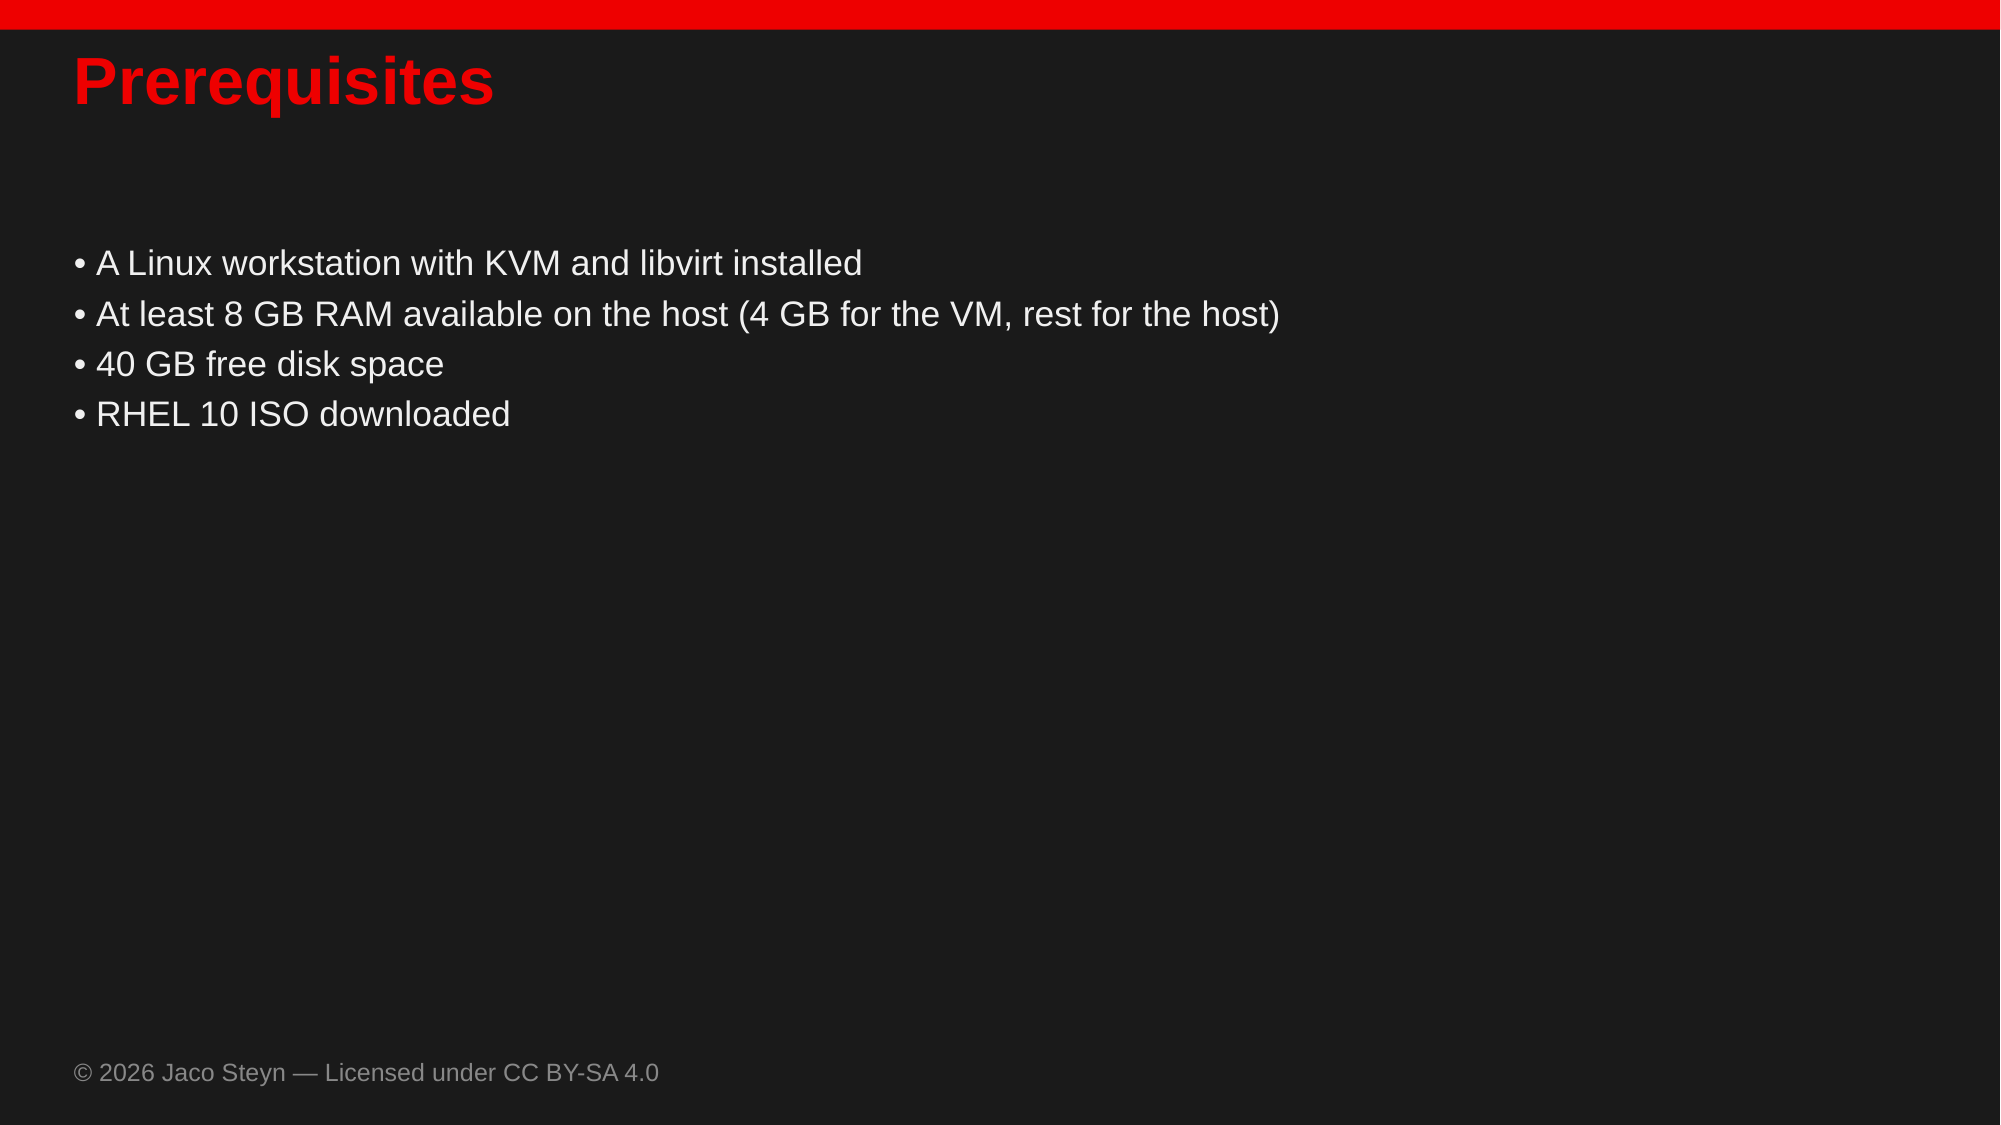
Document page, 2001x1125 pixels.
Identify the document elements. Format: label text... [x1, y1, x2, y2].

text_box [0, 0, 2001, 30]
text_box © 2026 Jaco Steyn — Licensed under CC BY-SA 4.0 [59, 1051, 1942, 1093]
text_box Prerequisites [59, 36, 1942, 208]
text_box • A Linux workstation with KVM and libvirt installed • At least 8 GB RAM available on the host (4 GB for the VM, rest for the host) • 40 GB free disk space • RHEL 10 ISO downloaded [59, 236, 1942, 1037]
